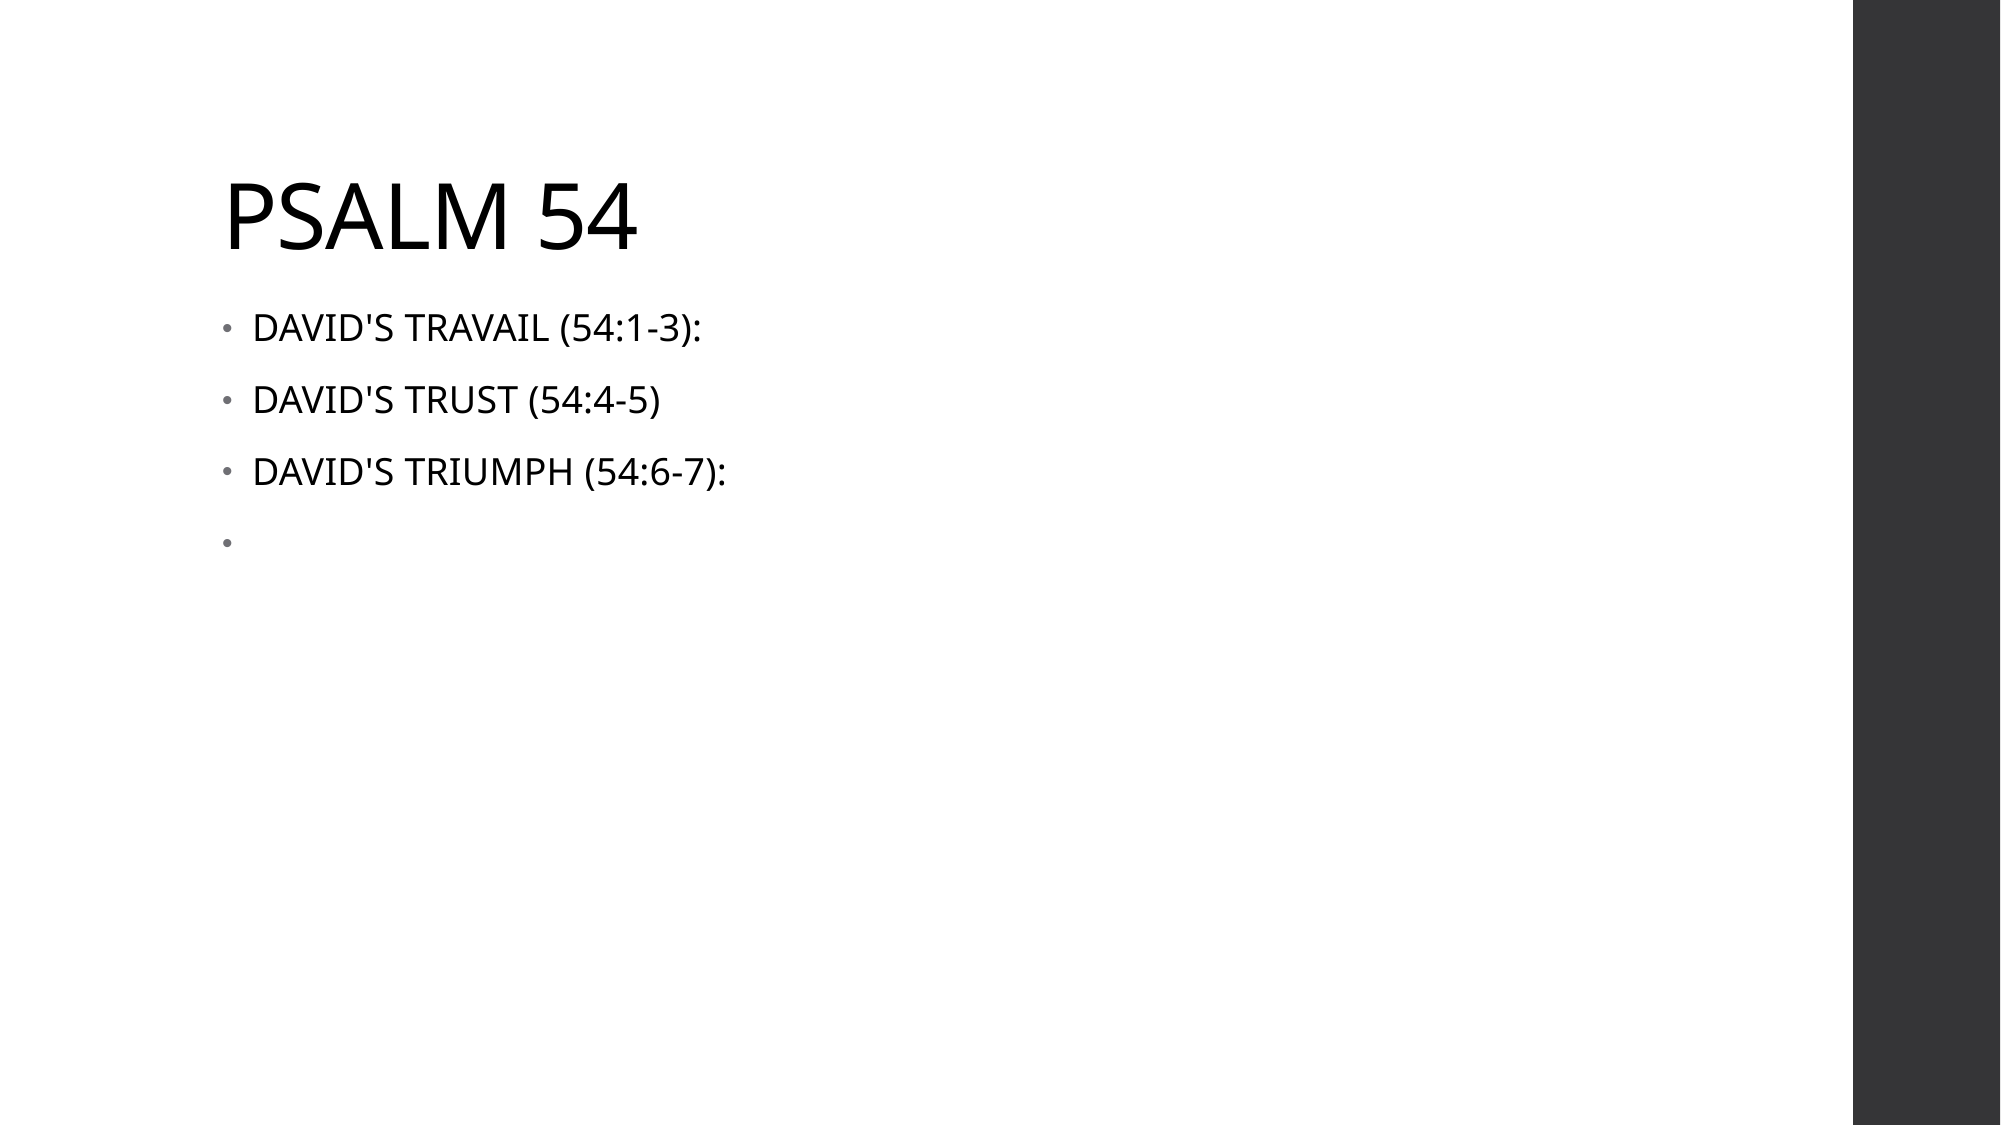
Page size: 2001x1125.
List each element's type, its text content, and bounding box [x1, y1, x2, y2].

list DAVID'S TRAVAIL (54:1-3): DAVID'S TRUST (54:4-5) DAVID'S TRIUMPH (54:6-7): [206, 299, 1617, 1014]
title PSALM 54 [206, 60, 1797, 278]
